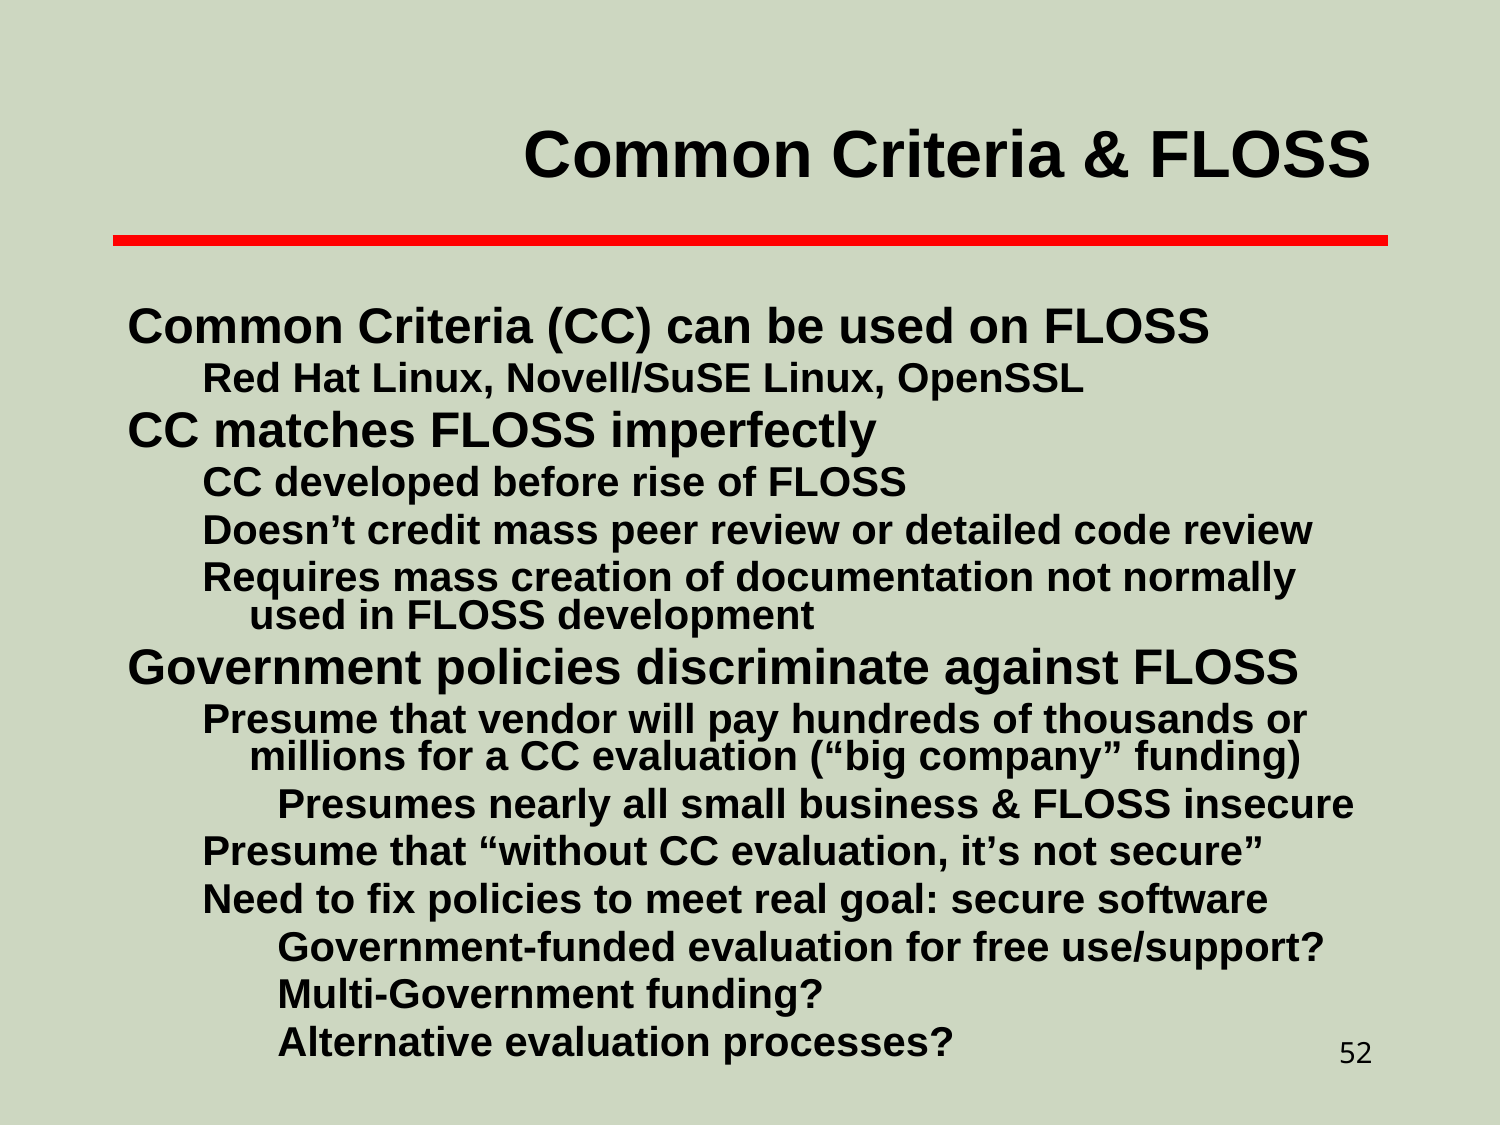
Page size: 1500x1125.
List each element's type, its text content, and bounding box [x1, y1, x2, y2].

list Common Criteria (CC) can be used on FLOSS Red Hat Linux, Novell/SuSE Linux, OpenSSL CC matches FLOSS imperfectly CC developed before rise of FLOSS Doesn’t credit mass peer review or detailed code review Requires mass creation of documentation not normally used in FLOSS development Government policies discriminate against FLOSS Presume that vendor will pay hundreds of thousands or millions for a CC evaluation (“big company” funding) Presumes nearly all small business & FLOSS insecure Presume that “without CC evaluation, it’s not secure” Need to fix policies to meet real goal: secure software Government-funded evaluation for free use/support? Multi-Government funding? Alternative evaluation processes? [112, 299, 1388, 1120]
title Common Criteria & FLOSS [337, 85, 1388, 224]
